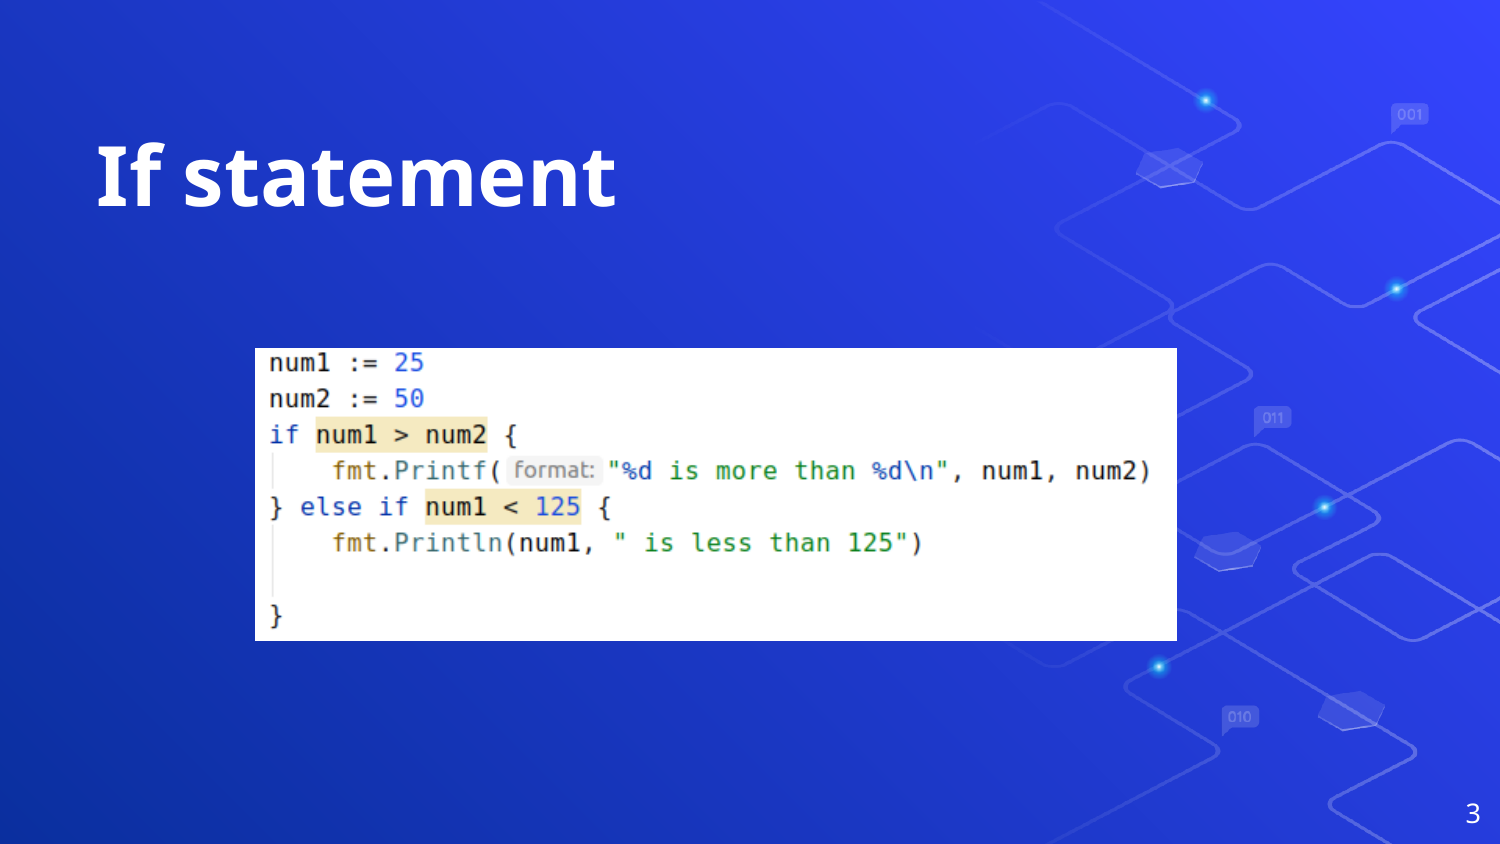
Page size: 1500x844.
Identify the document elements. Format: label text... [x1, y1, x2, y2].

picture [0, 0, 1500, 844]
text_box If statement [96, 70, 690, 224]
text_box <number> [1391, 782, 1482, 844]
